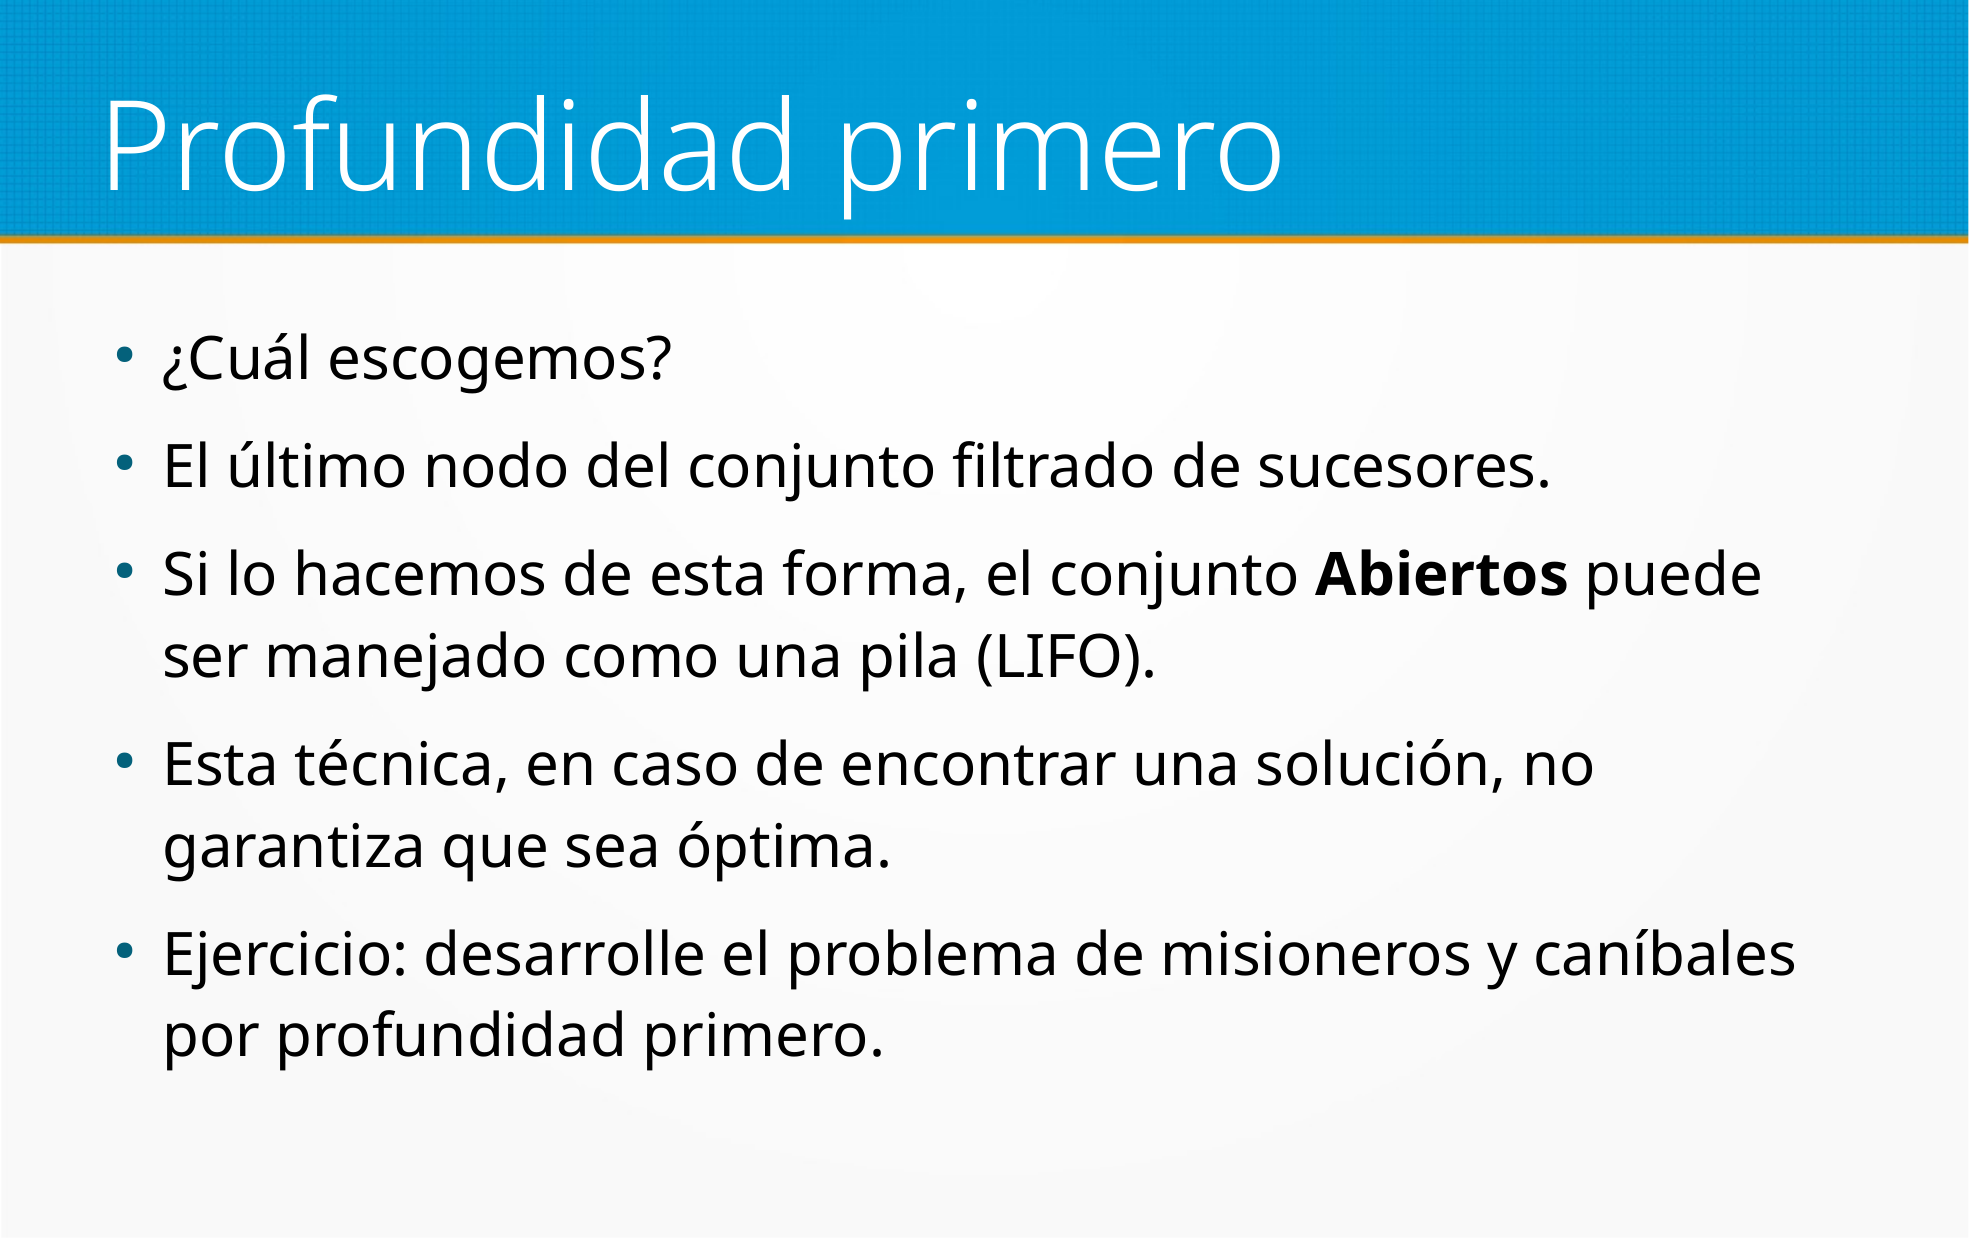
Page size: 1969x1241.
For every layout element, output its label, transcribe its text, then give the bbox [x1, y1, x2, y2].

picture [0, 233, 1969, 1241]
title Profundidad primero [98, 19, 1870, 227]
list ¿Cuál escogemos? El último nodo del conjunto filtrado de sucesores. Si lo hacemos de esta forma, el conjunto Abiertos puede ser manejado como una pila (LIFO). Esta técnica, en caso de encontrar una solución, no garantiza que sea óptima. Ejercicio: desarrolle el problema de misioneros y caníbales por profundidad primero. [98, 315, 1861, 1081]
